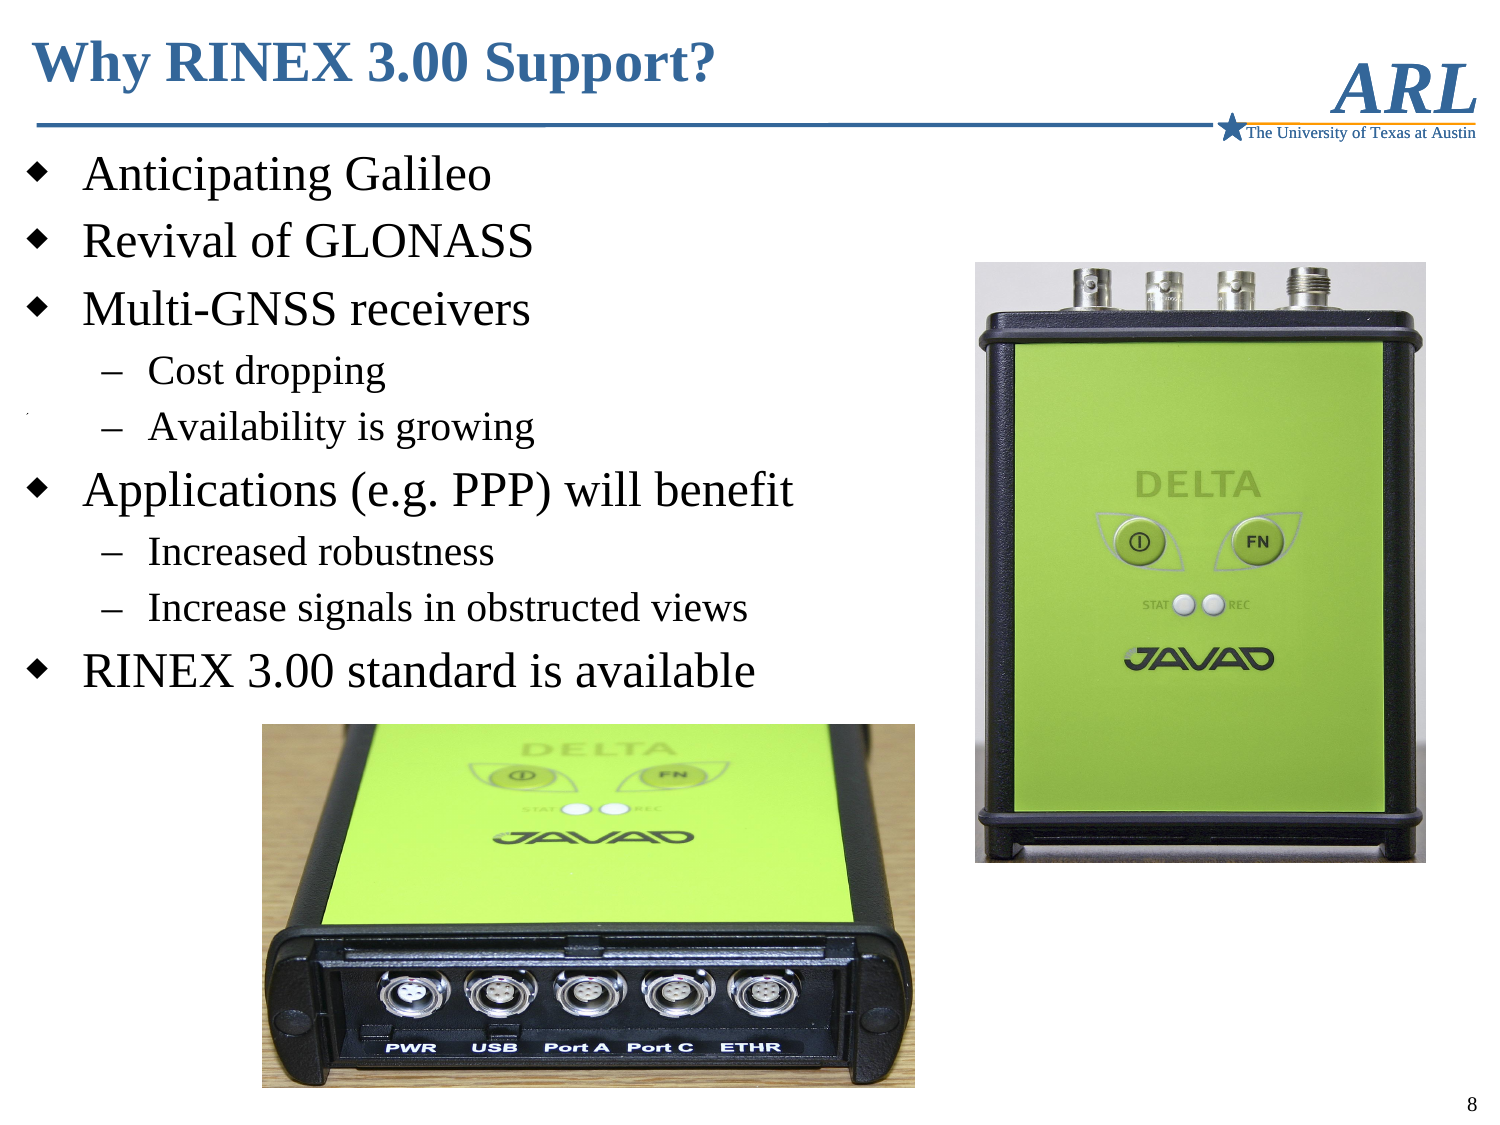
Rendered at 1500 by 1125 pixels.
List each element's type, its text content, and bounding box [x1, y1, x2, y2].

picture [262, 724, 915, 1088]
title Why RINEX 3.00 Support? [31, 15, 1298, 117]
list Anticipating Galileo Revival of GLONASS Multi-GNSS receivers Cost dropping Availability is growing Applications (e.g. PPP) will benefit Increased robustness Increase signals in obstructed views RINEX 3.00 standard is available [26, 145, 901, 874]
picture [975, 262, 1426, 863]
